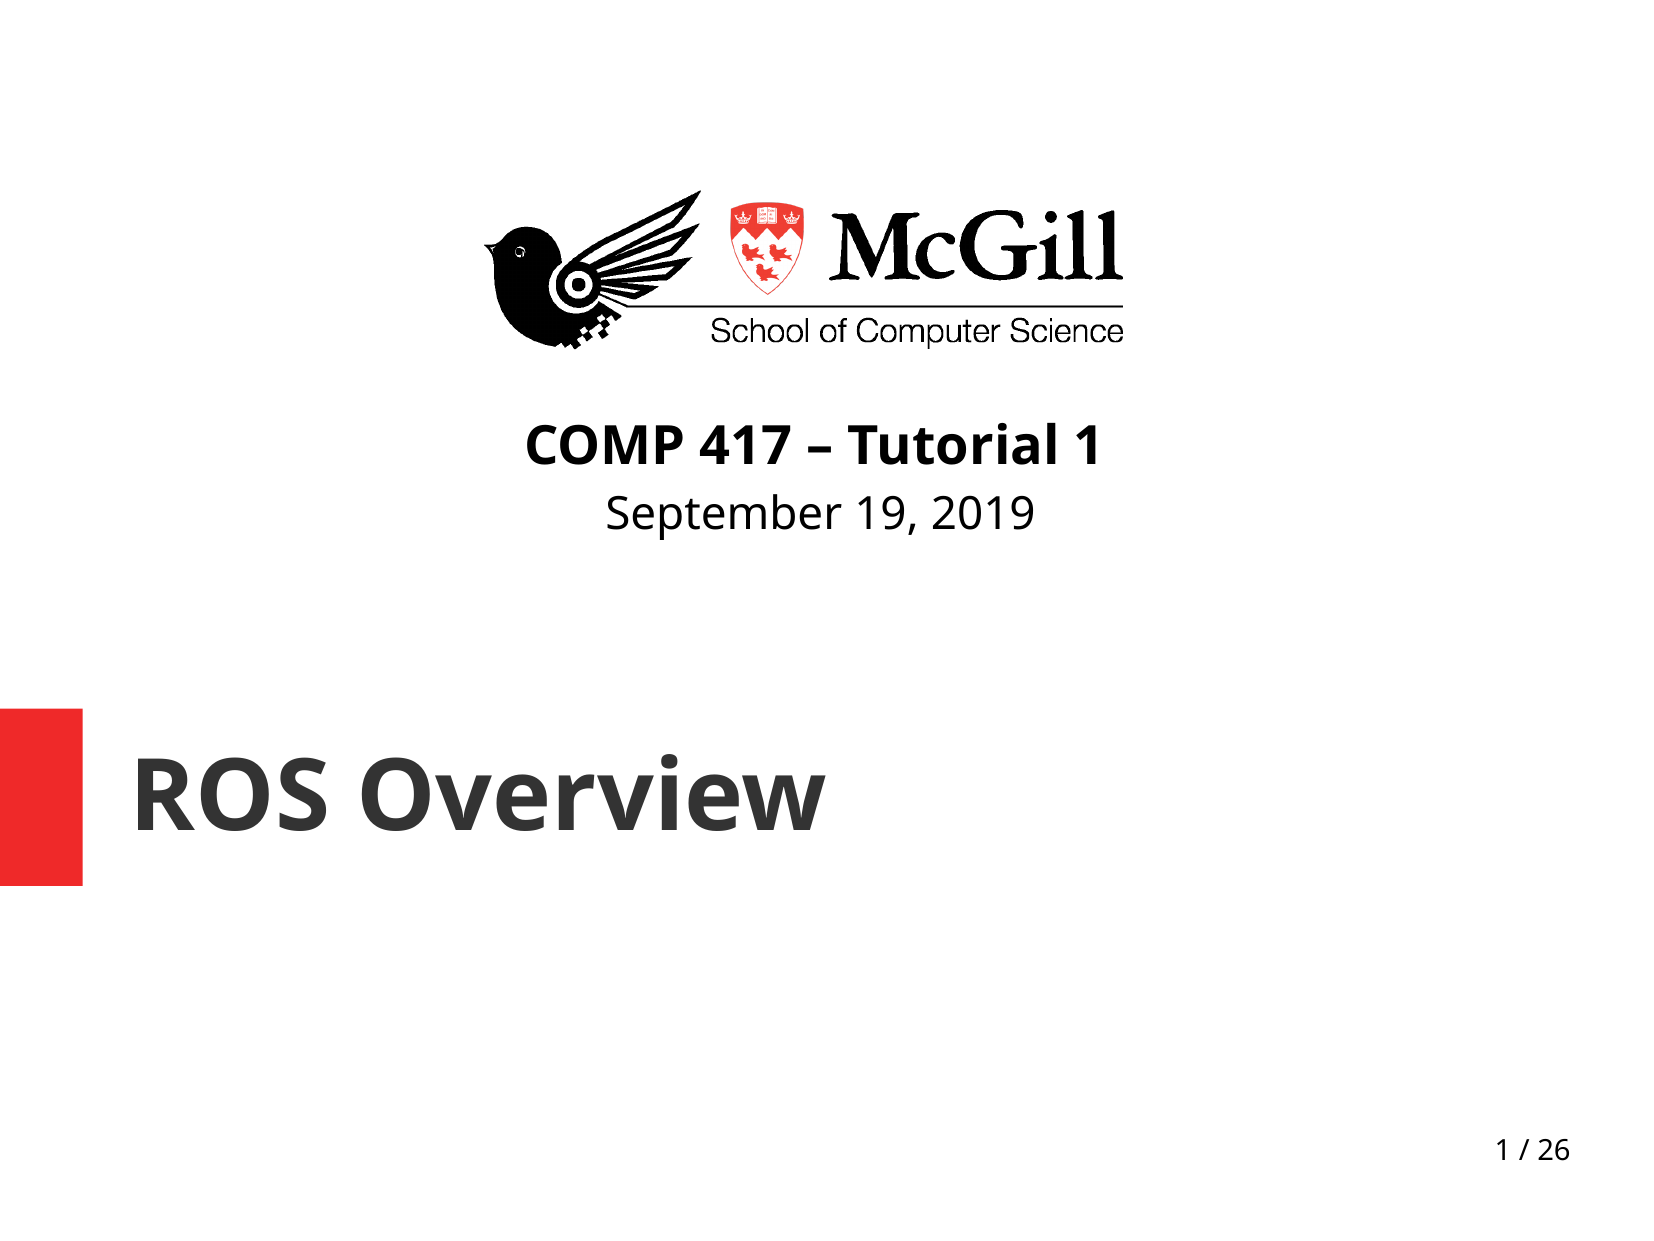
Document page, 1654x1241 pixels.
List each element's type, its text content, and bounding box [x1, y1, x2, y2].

text_box COMP 417 – Tutorial 1 September 19, 2019 [118, 393, 1524, 556]
picture [484, 165, 1123, 367]
title ROS Overview [129, 655, 1536, 928]
